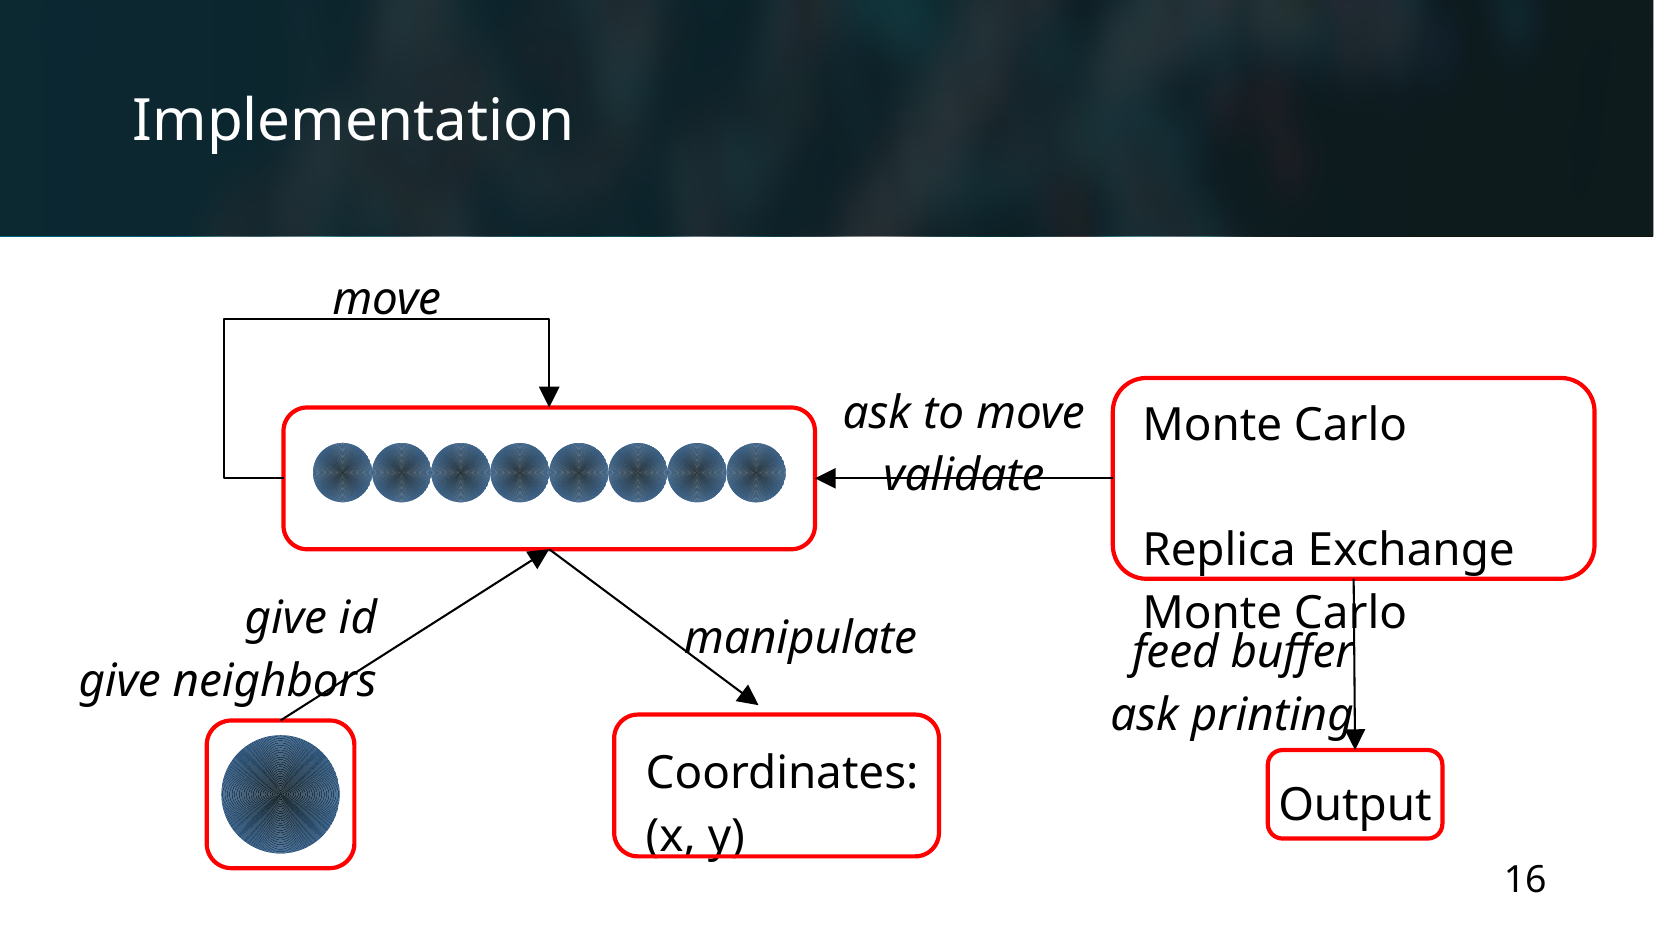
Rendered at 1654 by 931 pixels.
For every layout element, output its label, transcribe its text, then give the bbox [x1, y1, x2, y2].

text_box manipulate [681, 596, 920, 658]
text_box give id give neighbors [80, 577, 375, 684]
text_box Monte Carlo Replica Exchange Monte Carlo [1127, 384, 1583, 576]
text_box Monte Carlo Replica Exchange Monte Carlo [1127, 576, 1352, 583]
text_box Implementation [118, 35, 886, 201]
text_box [313, 442, 786, 503]
text_box Coordinates: (x, y) [630, 732, 923, 839]
text_box Monte Carlo Replica Exchange Monte Carlo [1355, 575, 1583, 583]
text_box [0, 0, 1654, 237]
text_box feed buffer ask printing [1110, 611, 1354, 718]
text_box move [321, 258, 453, 319]
text_box Output [1270, 763, 1440, 825]
text_box [221, 735, 340, 854]
text_box <numéro> [1535, 826, 1654, 931]
text_box ask to move validate [837, 371, 1091, 479]
